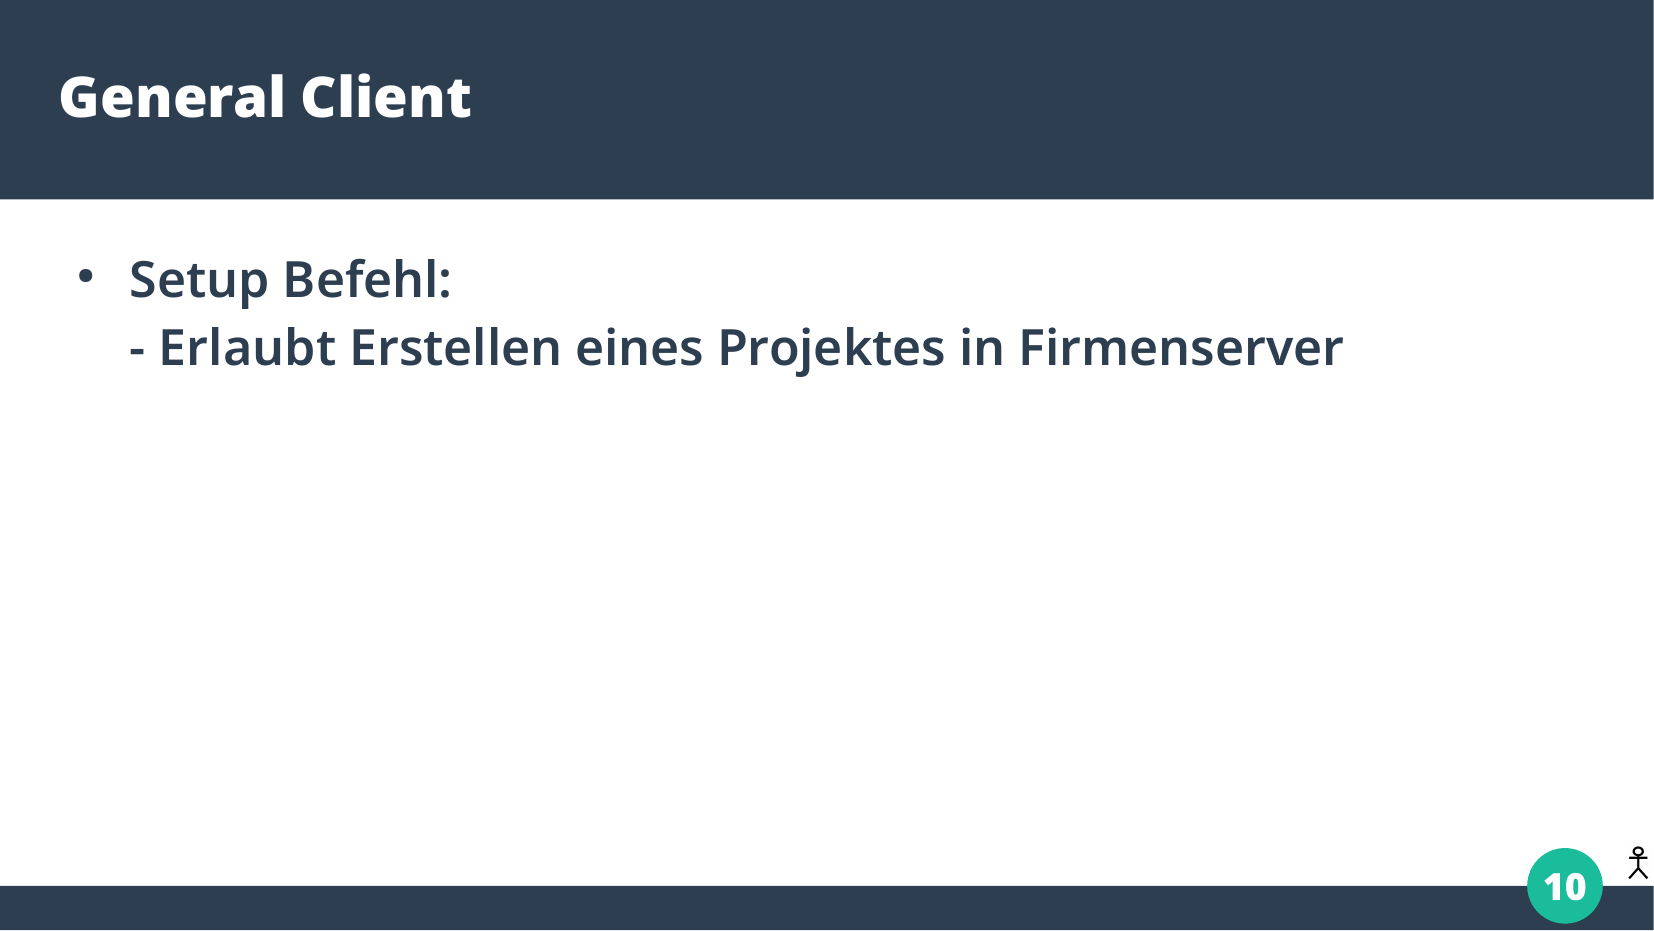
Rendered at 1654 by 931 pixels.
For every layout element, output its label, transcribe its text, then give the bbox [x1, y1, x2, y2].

picture [1626, 843, 1651, 883]
list Setup Befehl: - Erlaubt Erstellen eines Projektes in Firmenserver [59, 243, 1595, 864]
title General Client [59, 37, 1595, 155]
